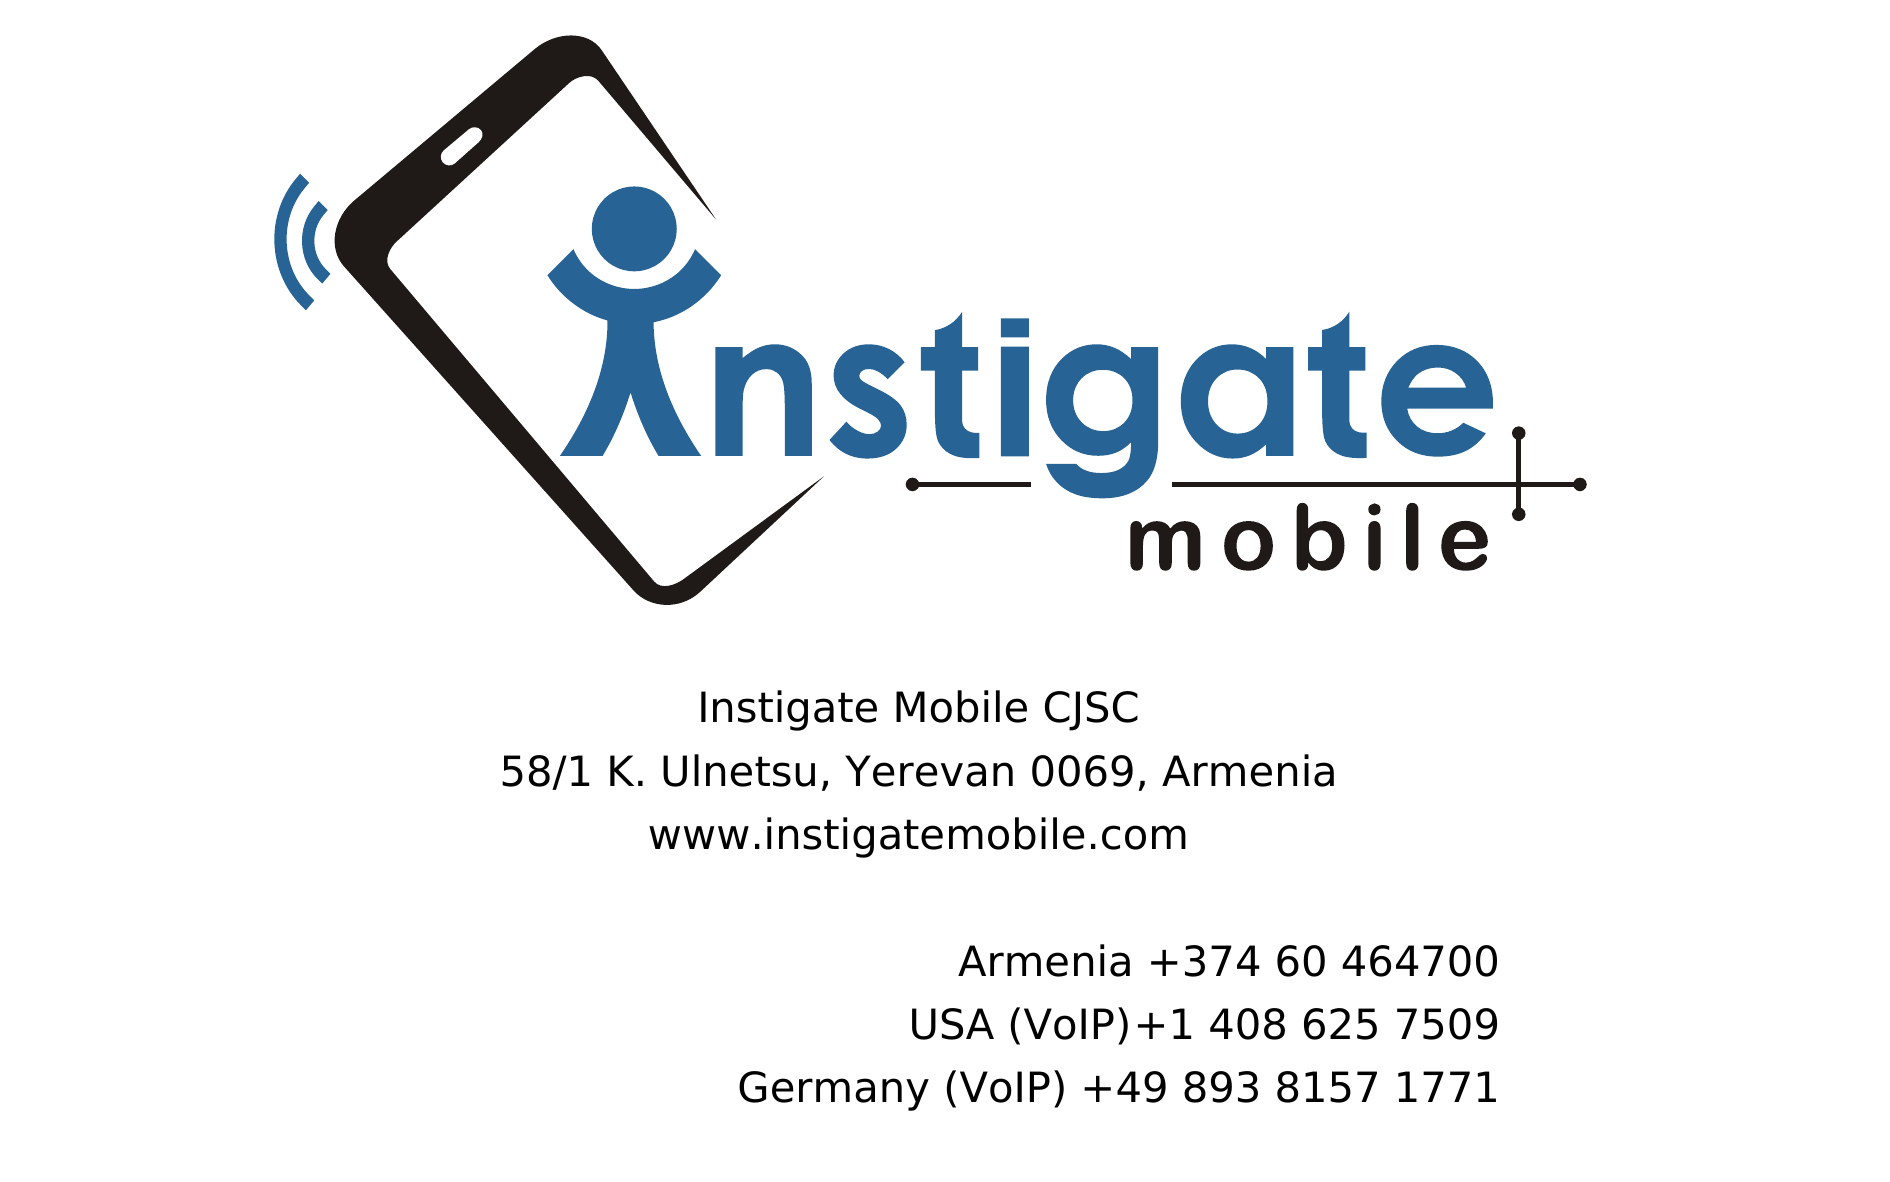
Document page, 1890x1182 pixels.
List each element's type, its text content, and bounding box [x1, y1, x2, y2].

subtitle Instigate Mobile CJSC 58/1 K. Ulnetsu, Yerevan 0069, Armenia www.instigatemobile.com Armenia +374 60 464700 USA (VoIP) +1 408 625 7509 Germany (VoIP) +49 893 8157 1771 [337, 639, 1501, 1161]
